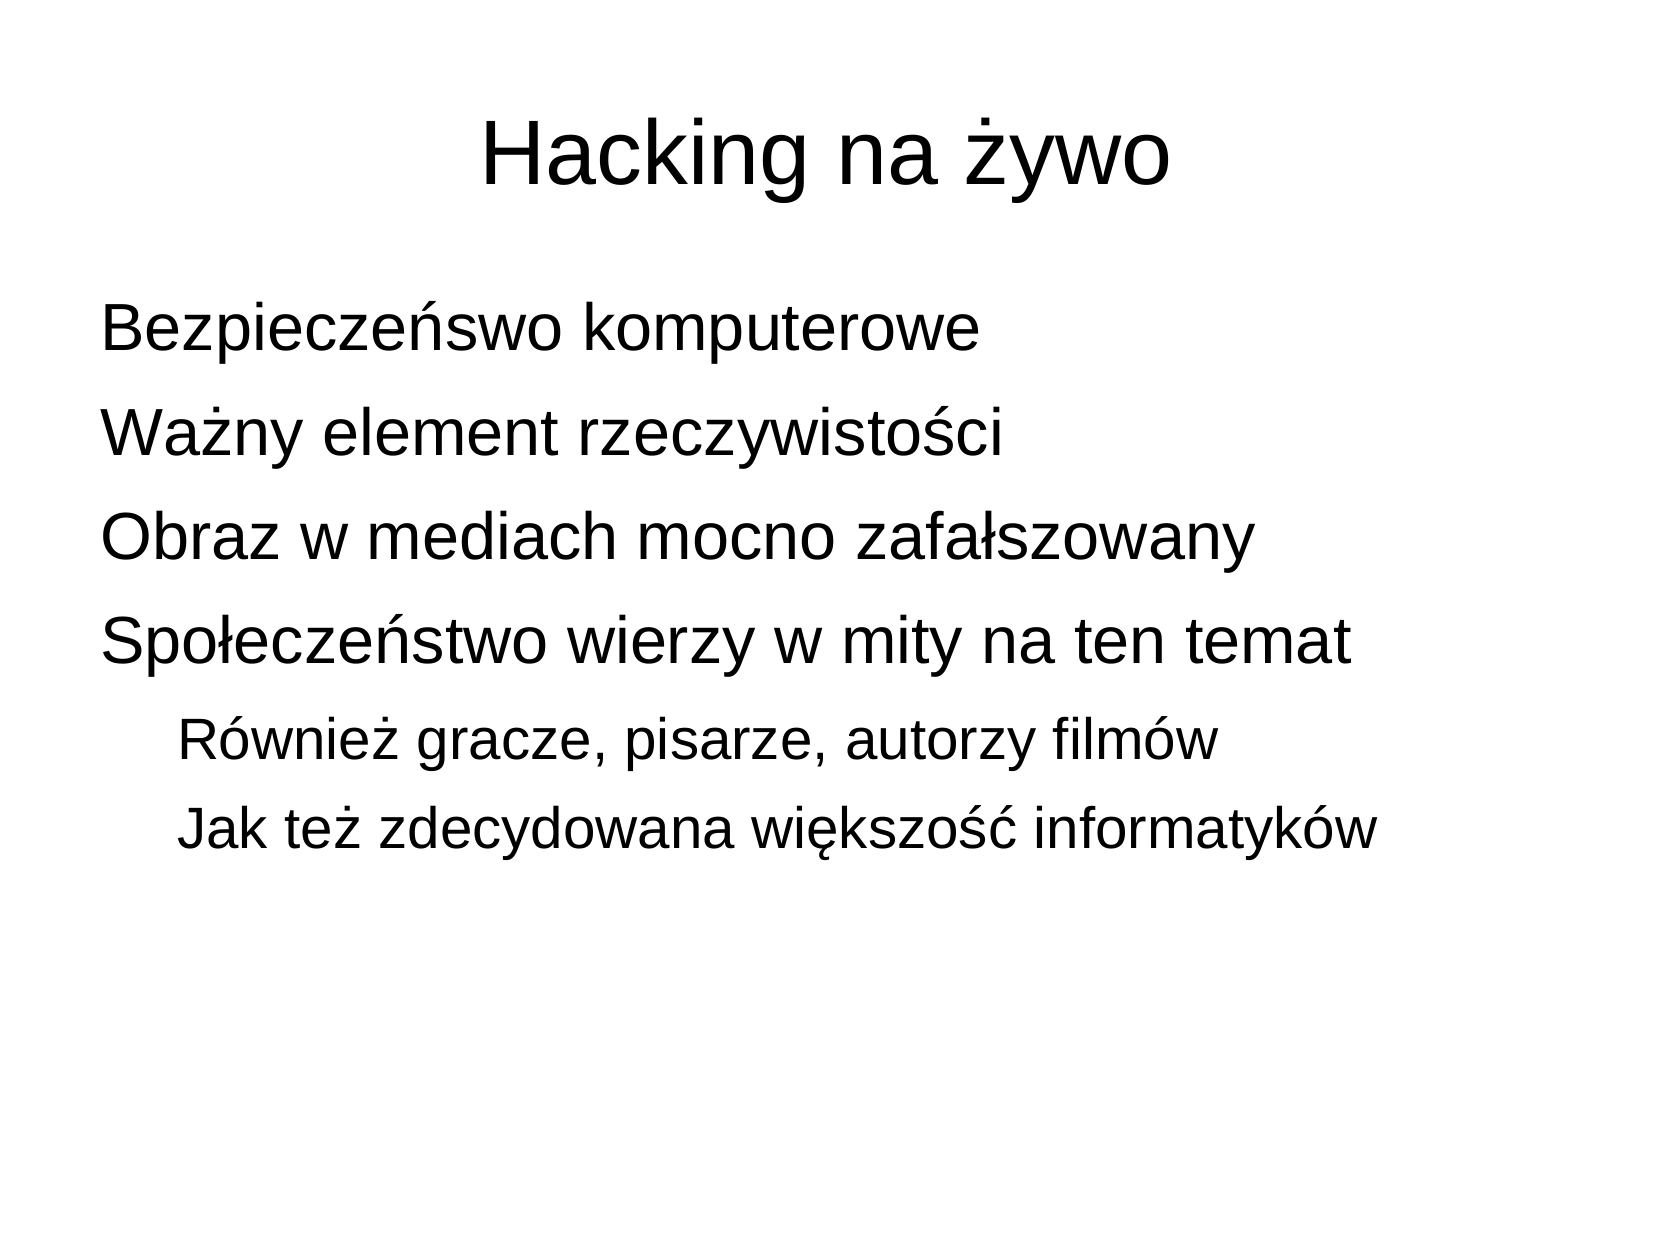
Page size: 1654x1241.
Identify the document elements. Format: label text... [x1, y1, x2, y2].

title Hacking na żywo [82, 49, 1571, 257]
list Bezpieczeńswo komputerowe Ważny element rzeczywistości Obraz w mediach mocno zafałszowany Społeczeństwo wierzy w mity na ten temat Również gracze, pisarze, autorzy filmów Jak też zdecydowana większość informatyków [82, 290, 1571, 1094]
